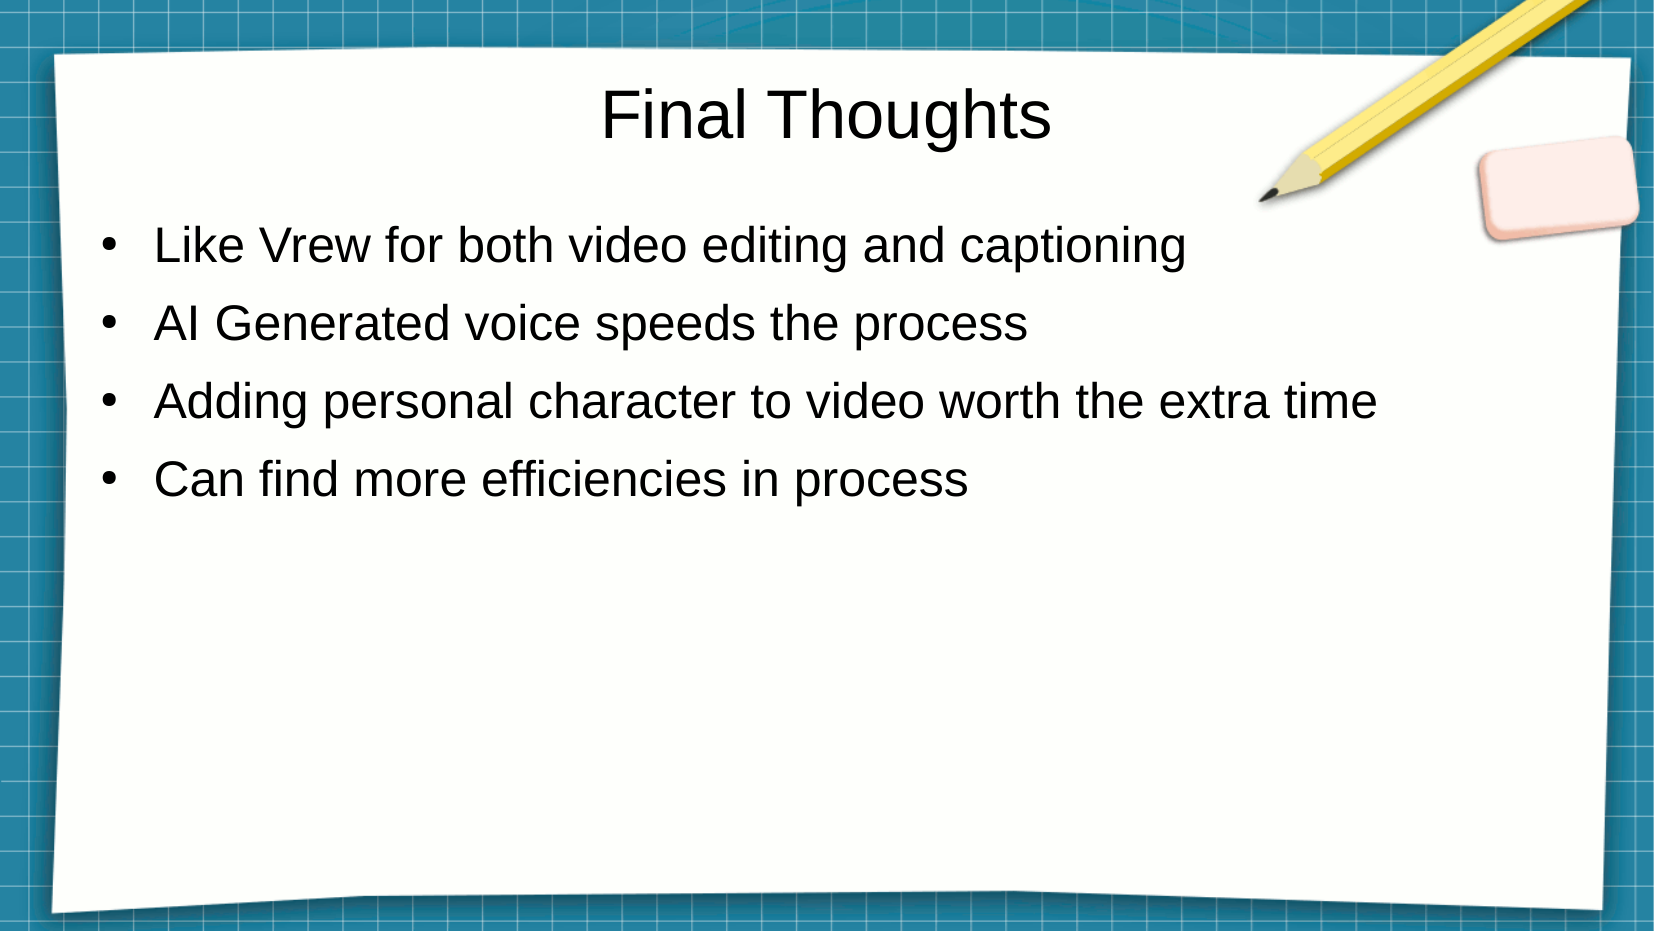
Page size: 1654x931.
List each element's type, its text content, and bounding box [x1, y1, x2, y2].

title Final Thoughts [82, 37, 1571, 193]
list Like Vrew for both video editing and captioning AI Generated voice speeds the process Adding personal character to video worth the extra time Can find more efficiencies in process [82, 217, 1571, 758]
picture [0, 0, 1654, 931]
